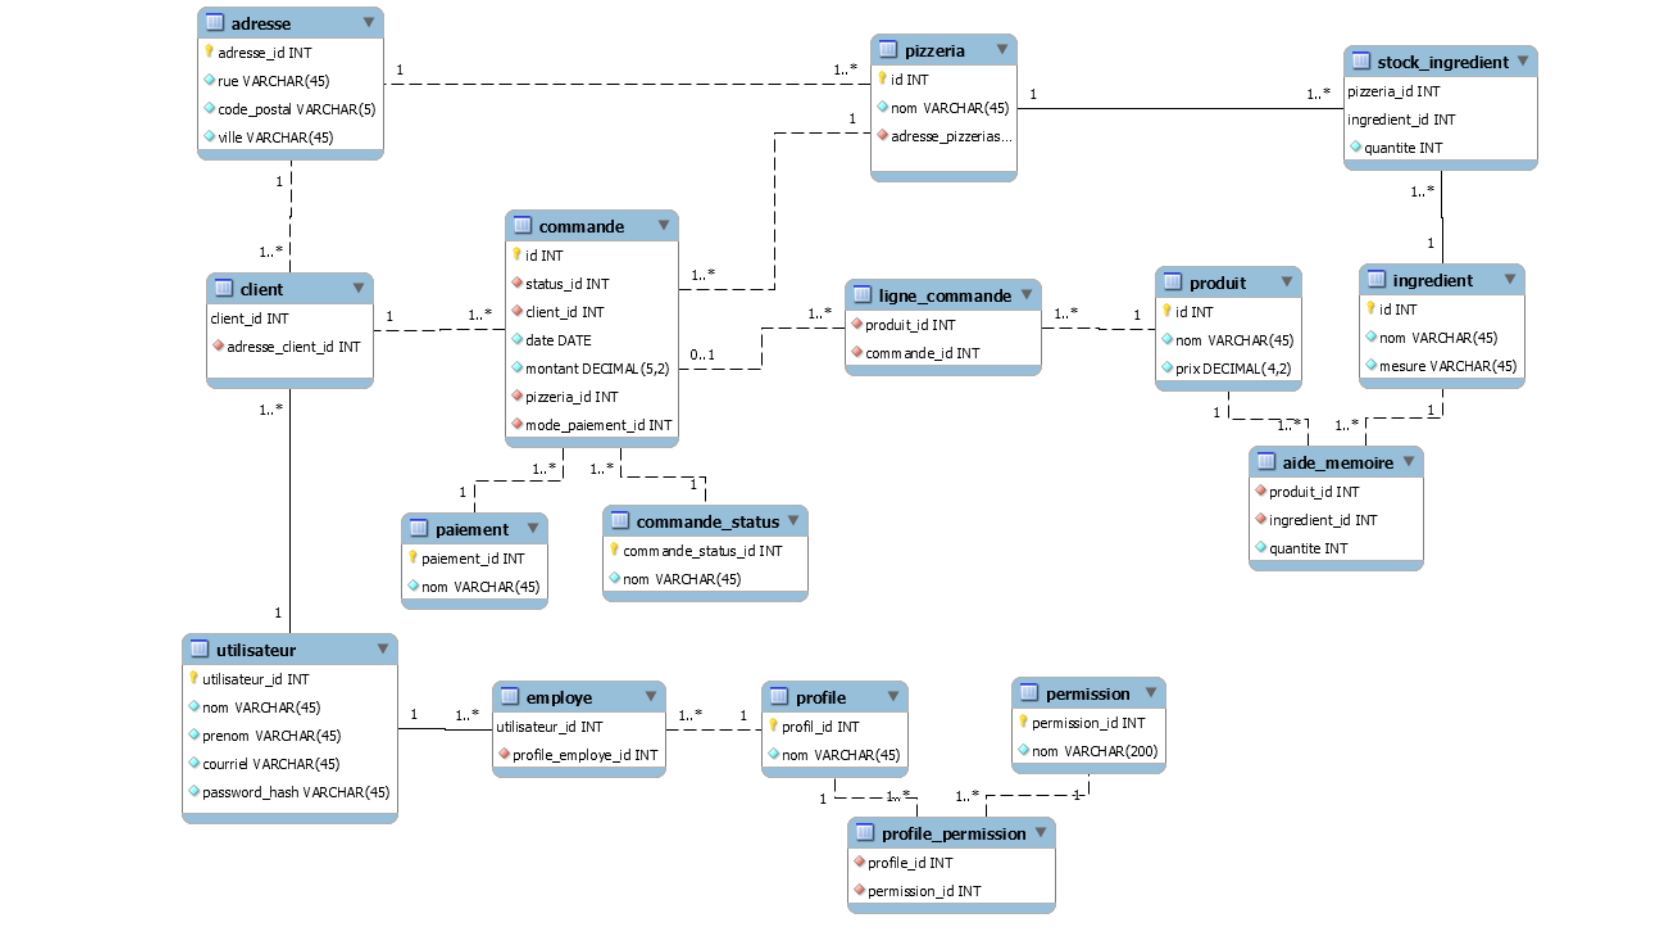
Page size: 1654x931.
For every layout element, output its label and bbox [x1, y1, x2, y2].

picture [169, 0, 1550, 931]
